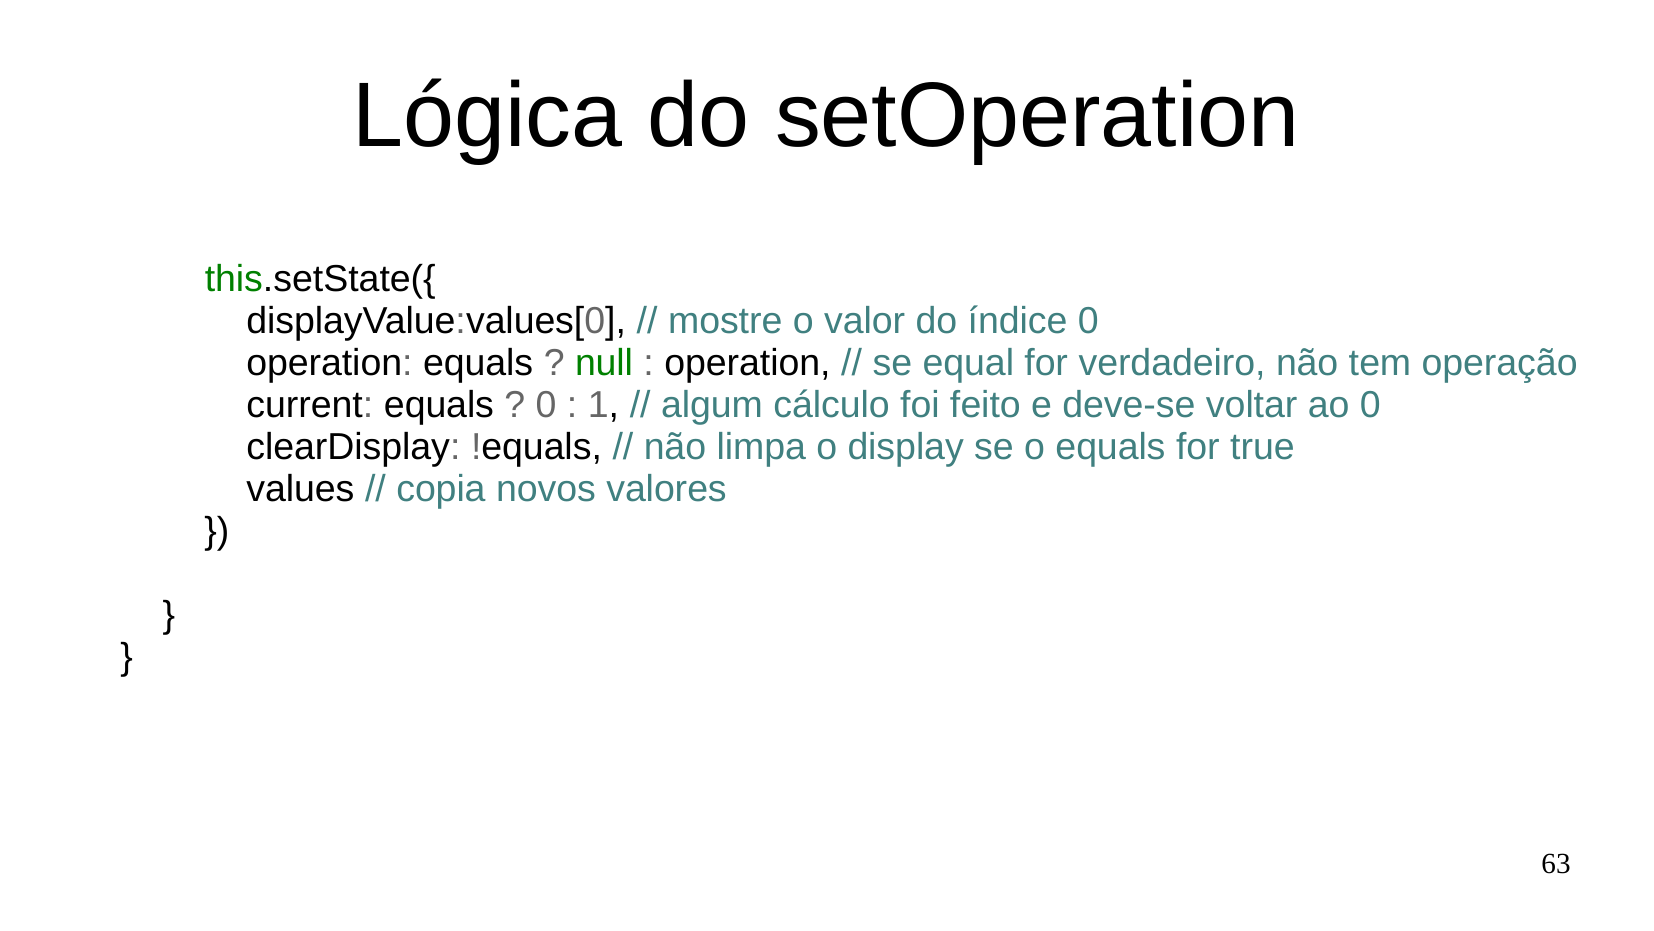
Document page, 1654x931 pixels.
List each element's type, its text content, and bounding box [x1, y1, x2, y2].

title Lógica do setOperation [82, 37, 1571, 193]
text_box this.setState({ displayValue:values[0], // mostre o valor do índice 0 operation: equals ? null : operation, // se equal for verdadeiro, não tem operação current: equals ? 0 : 1, // algum cálculo foi feito e deve-se voltar ao 0 clearDisplay: !equals, // não limpa o display se o equals for true values // copia novos valores }) } } [63, 250, 1600, 727]
